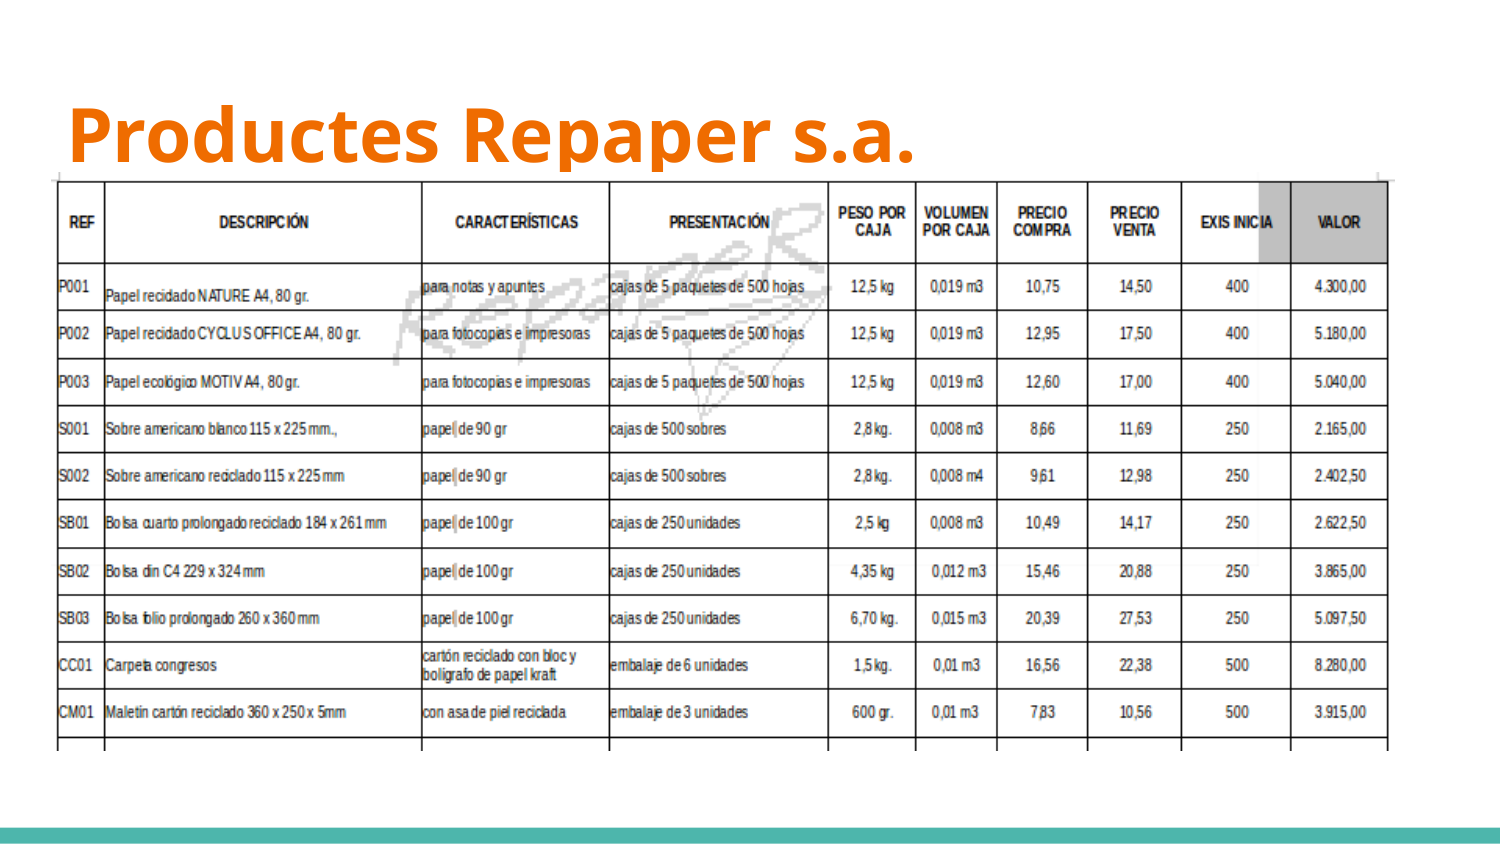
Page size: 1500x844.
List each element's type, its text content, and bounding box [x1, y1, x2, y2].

title Productes Repaper s.a. [51, 72, 1449, 189]
picture [51, 172, 1395, 751]
